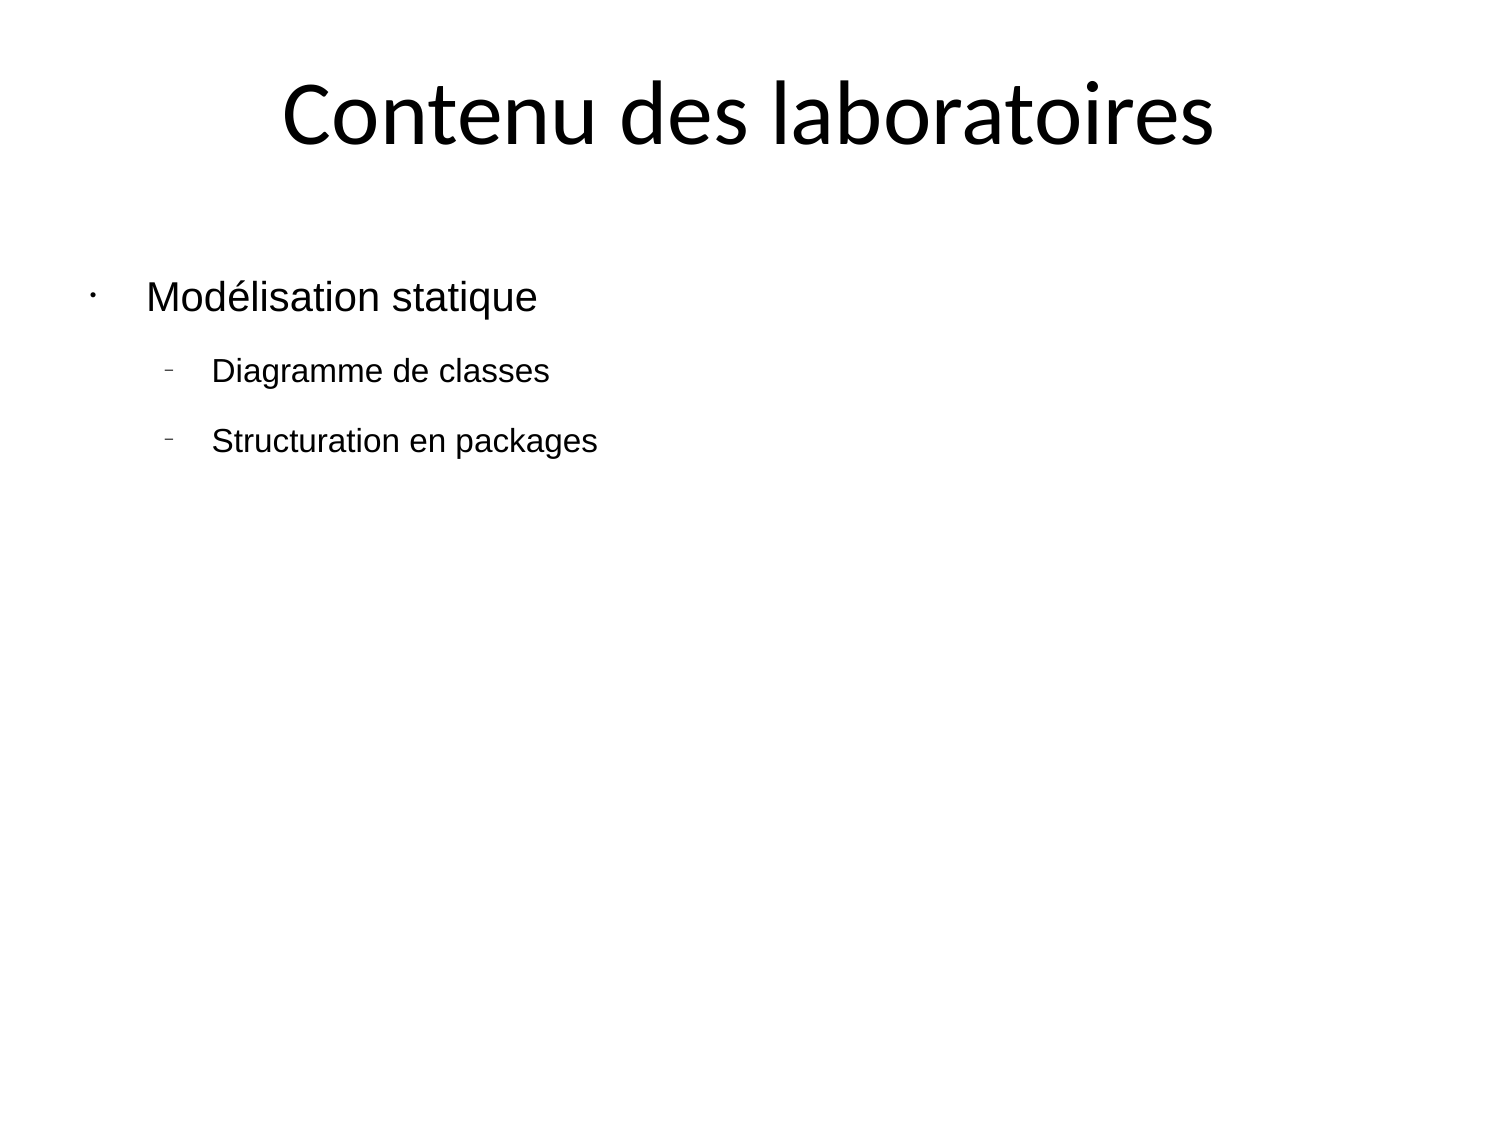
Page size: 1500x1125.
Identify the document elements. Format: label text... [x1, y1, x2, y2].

list Modélisation statique Diagramme de classes Structuration en packages [75, 262, 1425, 1005]
title Contenu des laboratoires [75, 45, 1425, 233]
